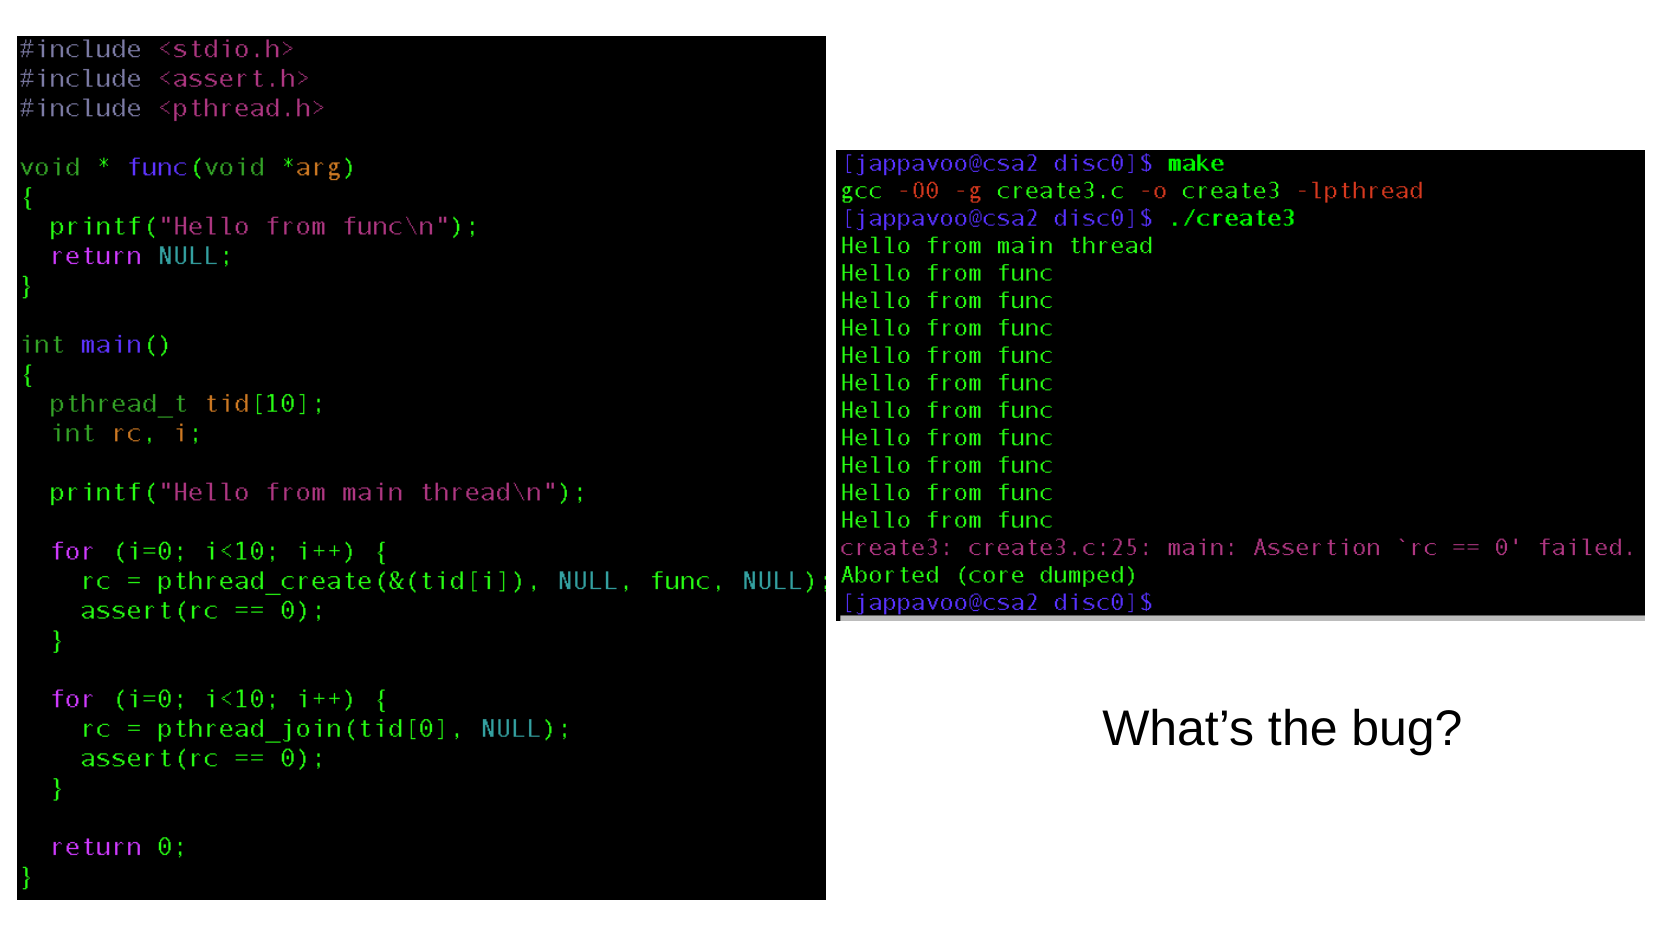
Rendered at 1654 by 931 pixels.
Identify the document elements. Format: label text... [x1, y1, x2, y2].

text_box What’s the bug? [1087, 693, 1478, 764]
picture [836, 150, 1645, 621]
picture [17, 36, 826, 901]
